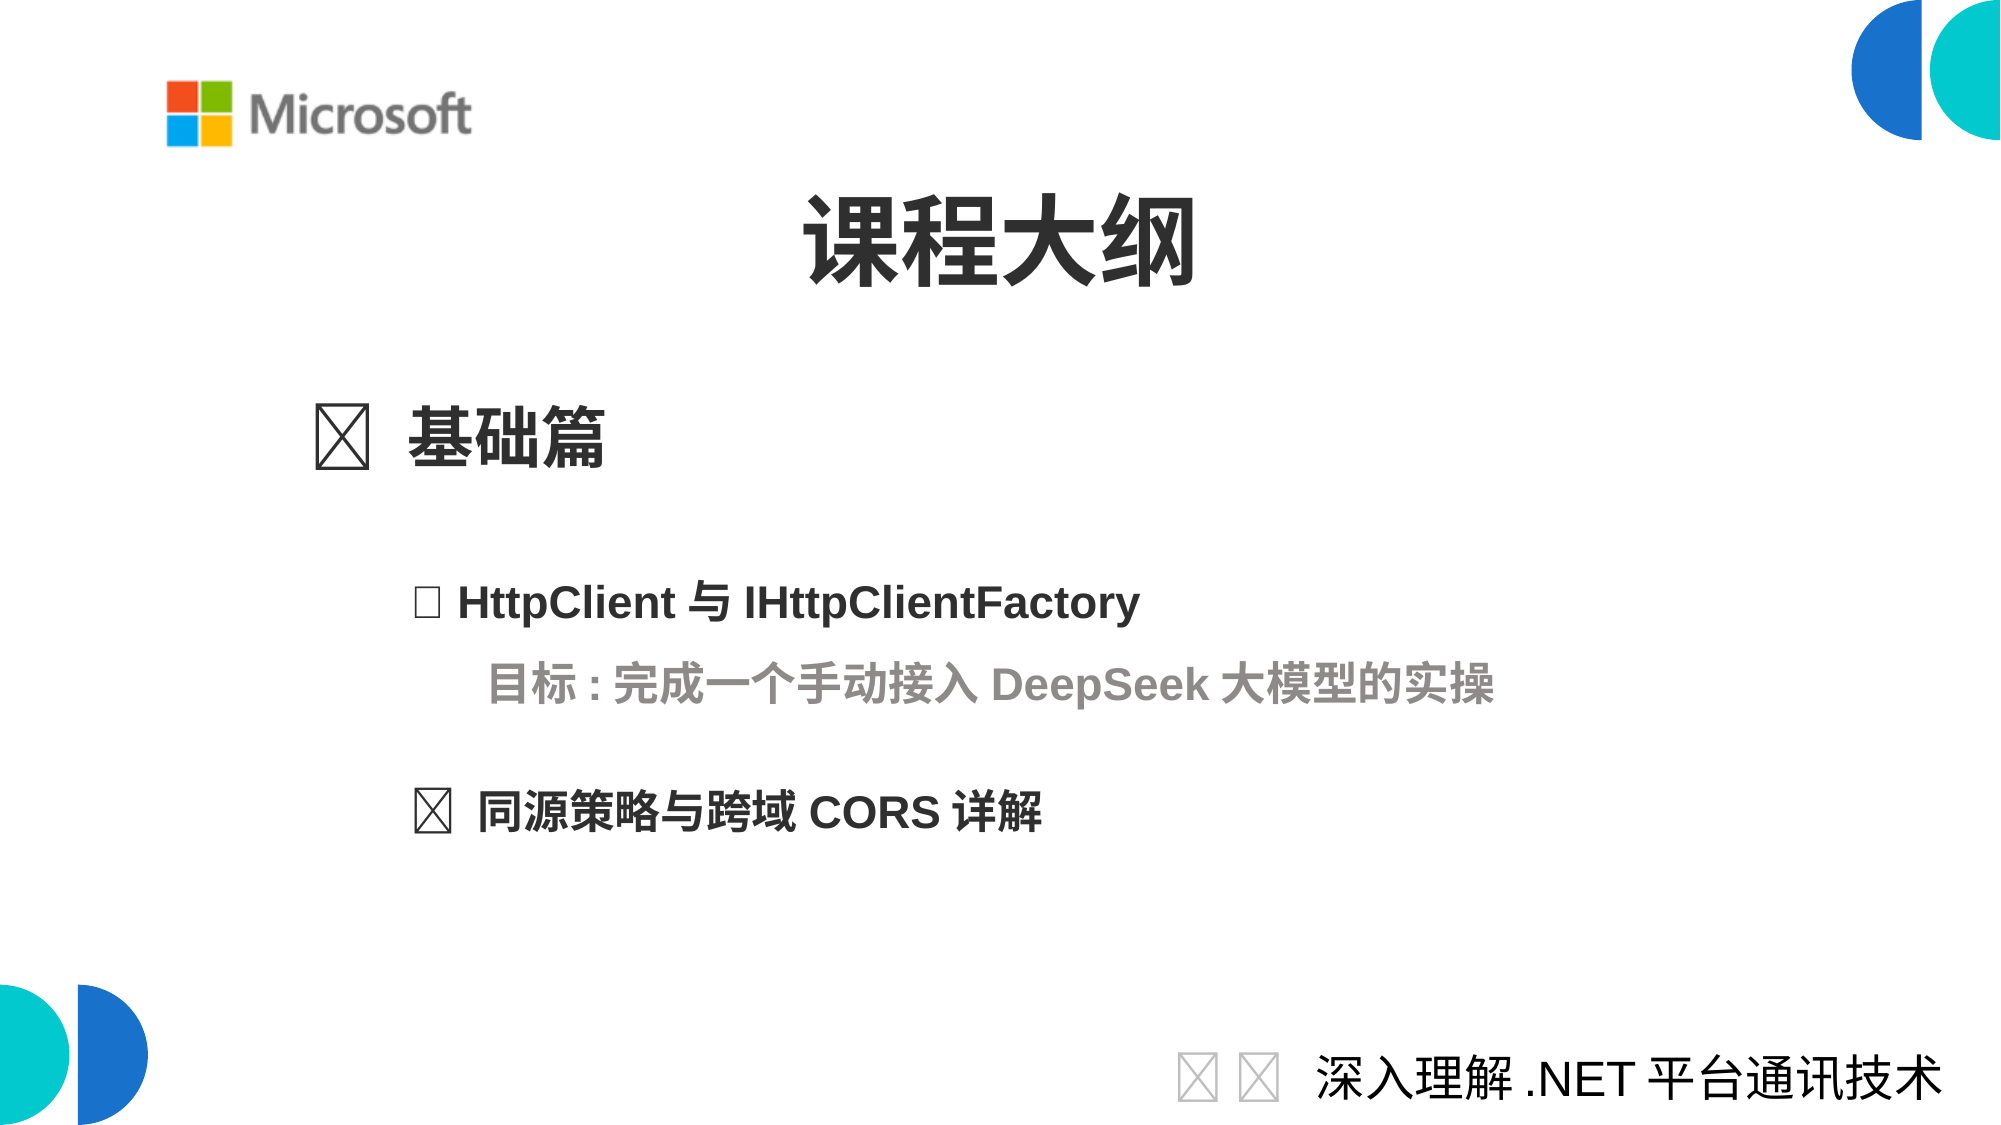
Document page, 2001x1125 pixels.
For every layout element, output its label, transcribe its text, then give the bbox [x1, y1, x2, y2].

picture [85, 41, 552, 189]
text_box 🚀 HttpClient与IHttpClientFactory 目标:完成一个手动接入DeepSeek大模型的实操 🚀 同源策略与跨域CORS详解 [395, 537, 1725, 721]
title 课程大纲 [138, 145, 1862, 332]
text_box ✅ 基础篇 [295, 348, 1802, 532]
subtitle 🚀 🚀 深入理解.NET平台通讯技术 [1173, 1046, 1952, 1107]
